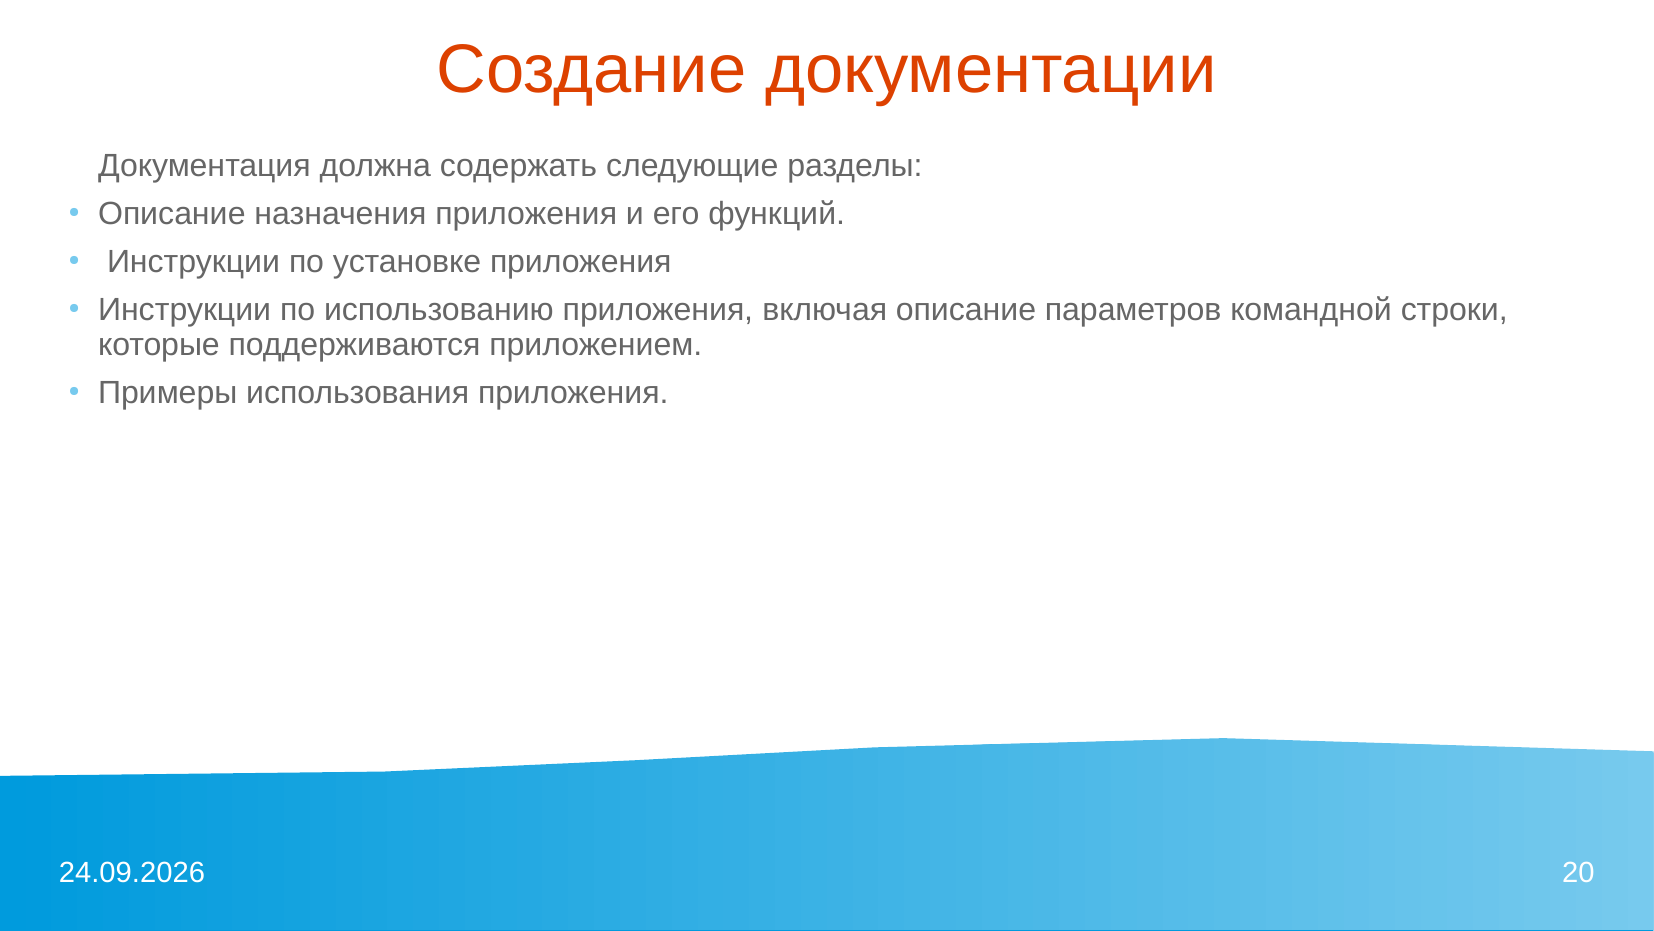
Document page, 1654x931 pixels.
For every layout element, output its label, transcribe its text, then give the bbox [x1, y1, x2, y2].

list Документация должна содержать следующие разделы: Описание назначения приложения и его функций. Инструкции по установке приложения Инструкции по использованию приложения, включая описание параметров командной строки, которые поддерживаются приложением. Примеры использования приложения. [59, 147, 1595, 414]
title Создание документации [59, 29, 1595, 108]
